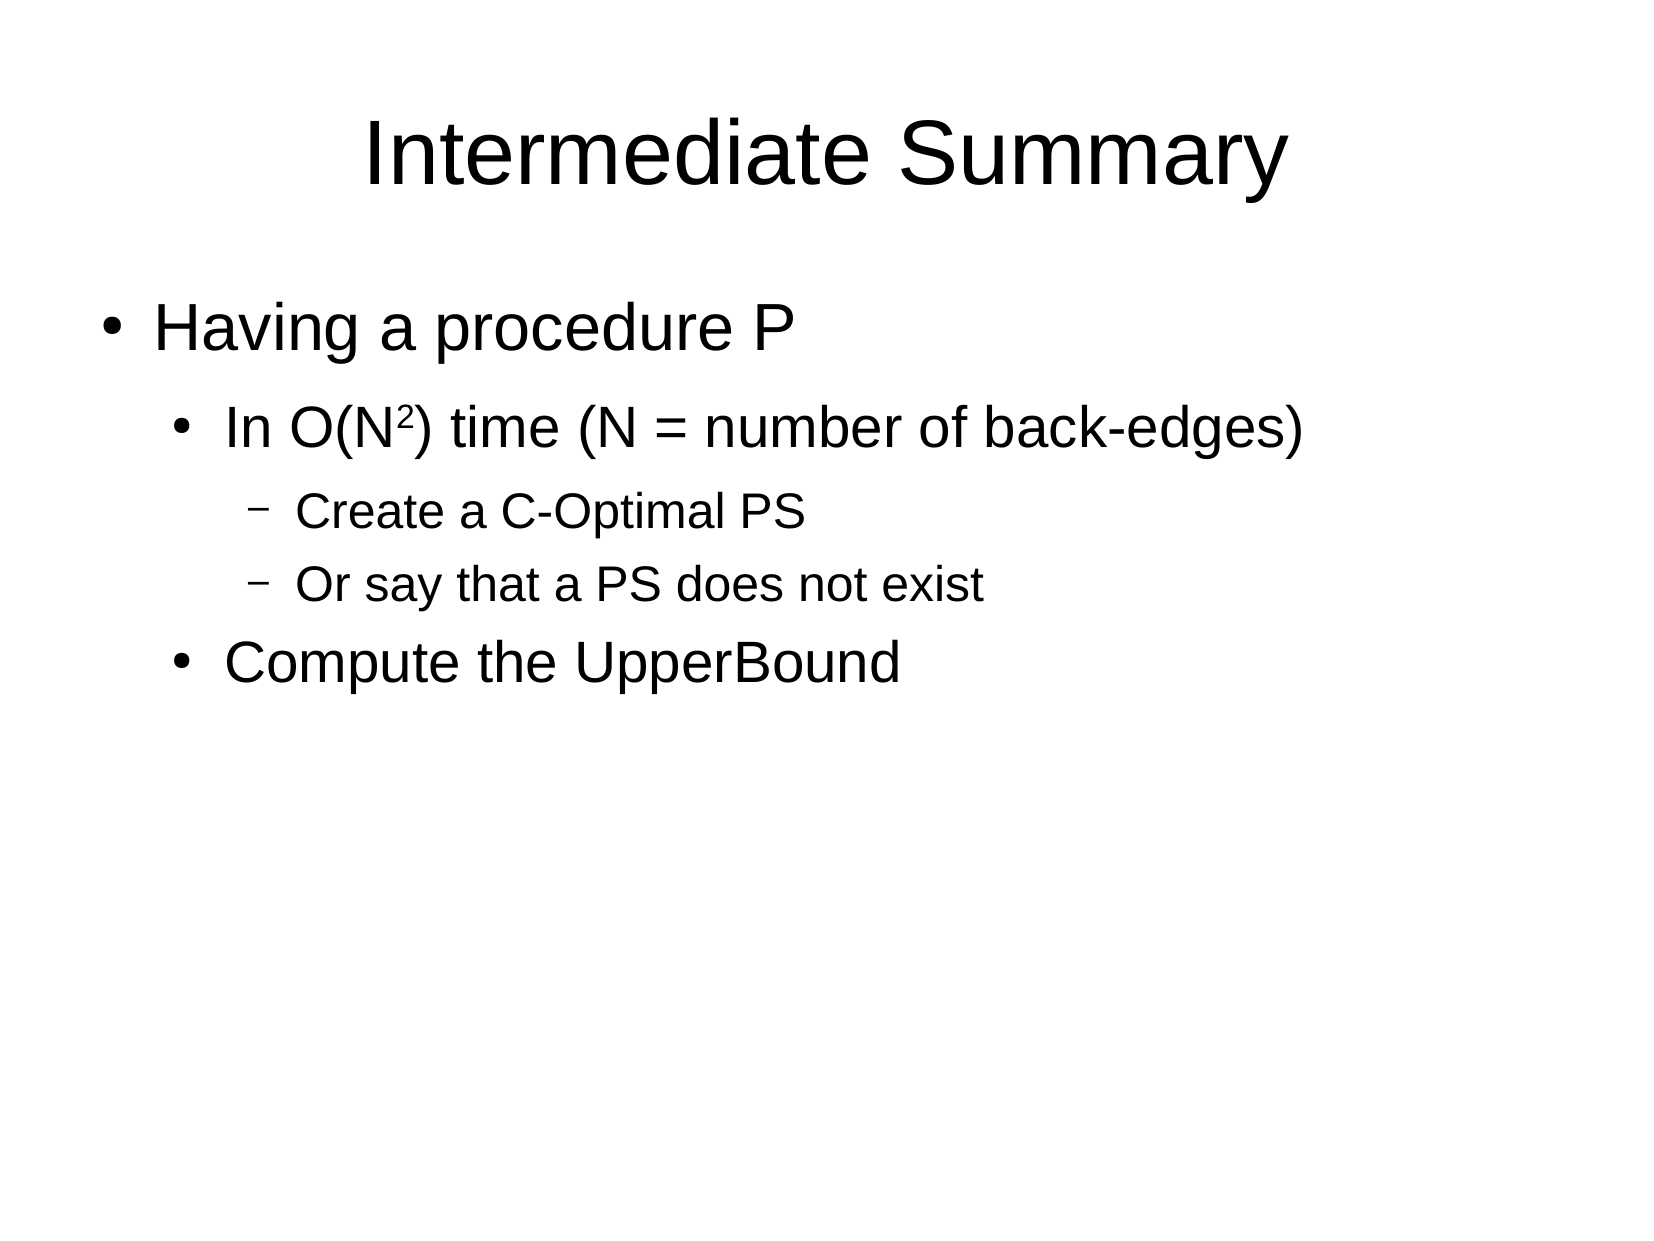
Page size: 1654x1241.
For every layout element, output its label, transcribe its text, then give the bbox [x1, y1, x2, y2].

list Having a procedure P In O(N2) time (N = number of back-edges) Create a C-Optimal PS Or say that a PS does not exist Compute the UpperBound [82, 290, 1571, 1109]
title Intermediate Summary [82, 56, 1571, 250]
